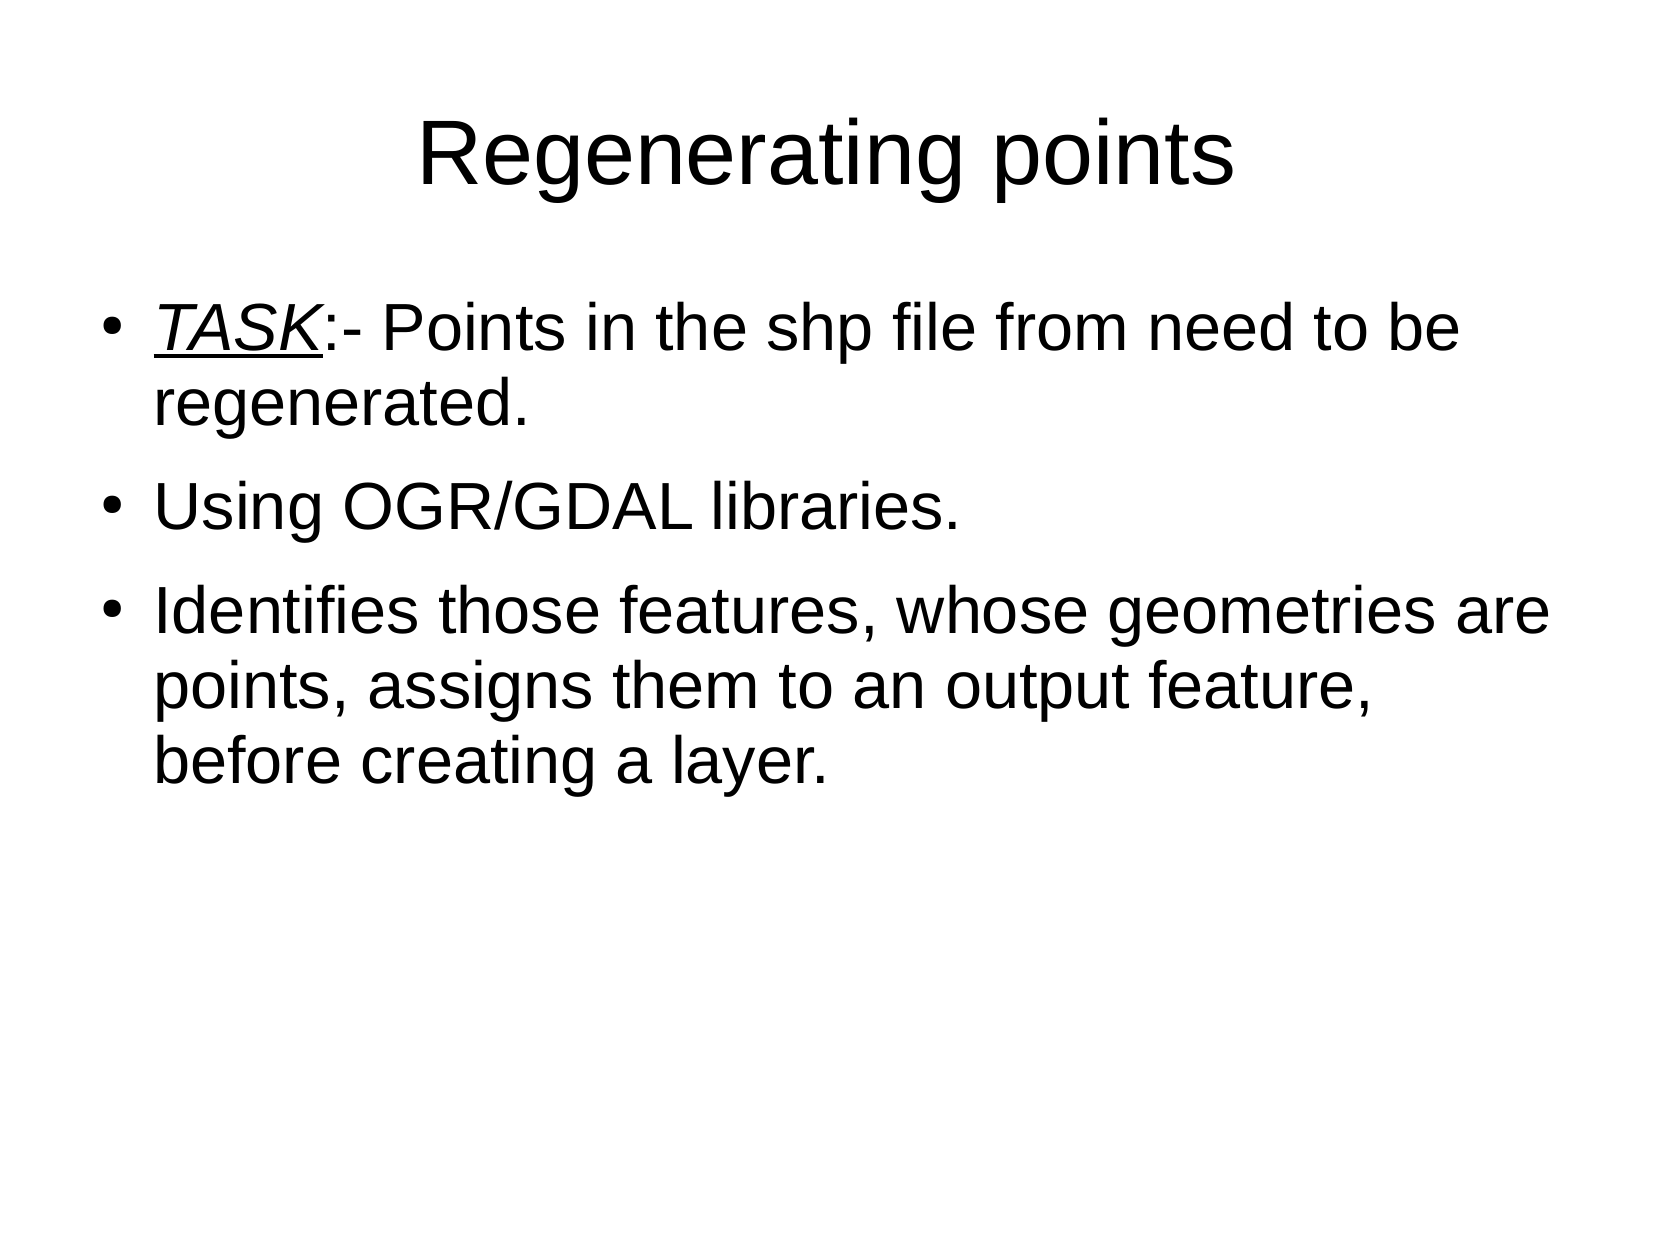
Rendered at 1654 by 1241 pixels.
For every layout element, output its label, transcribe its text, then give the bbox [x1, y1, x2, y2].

title Regenerating points [82, 49, 1571, 257]
list TASK:- Points in the shp file from need to be regenerated. Using OGR/GDAL libraries. Identifies those features, whose geometries are points, assigns them to an output feature, before creating a layer. [82, 290, 1571, 1010]
